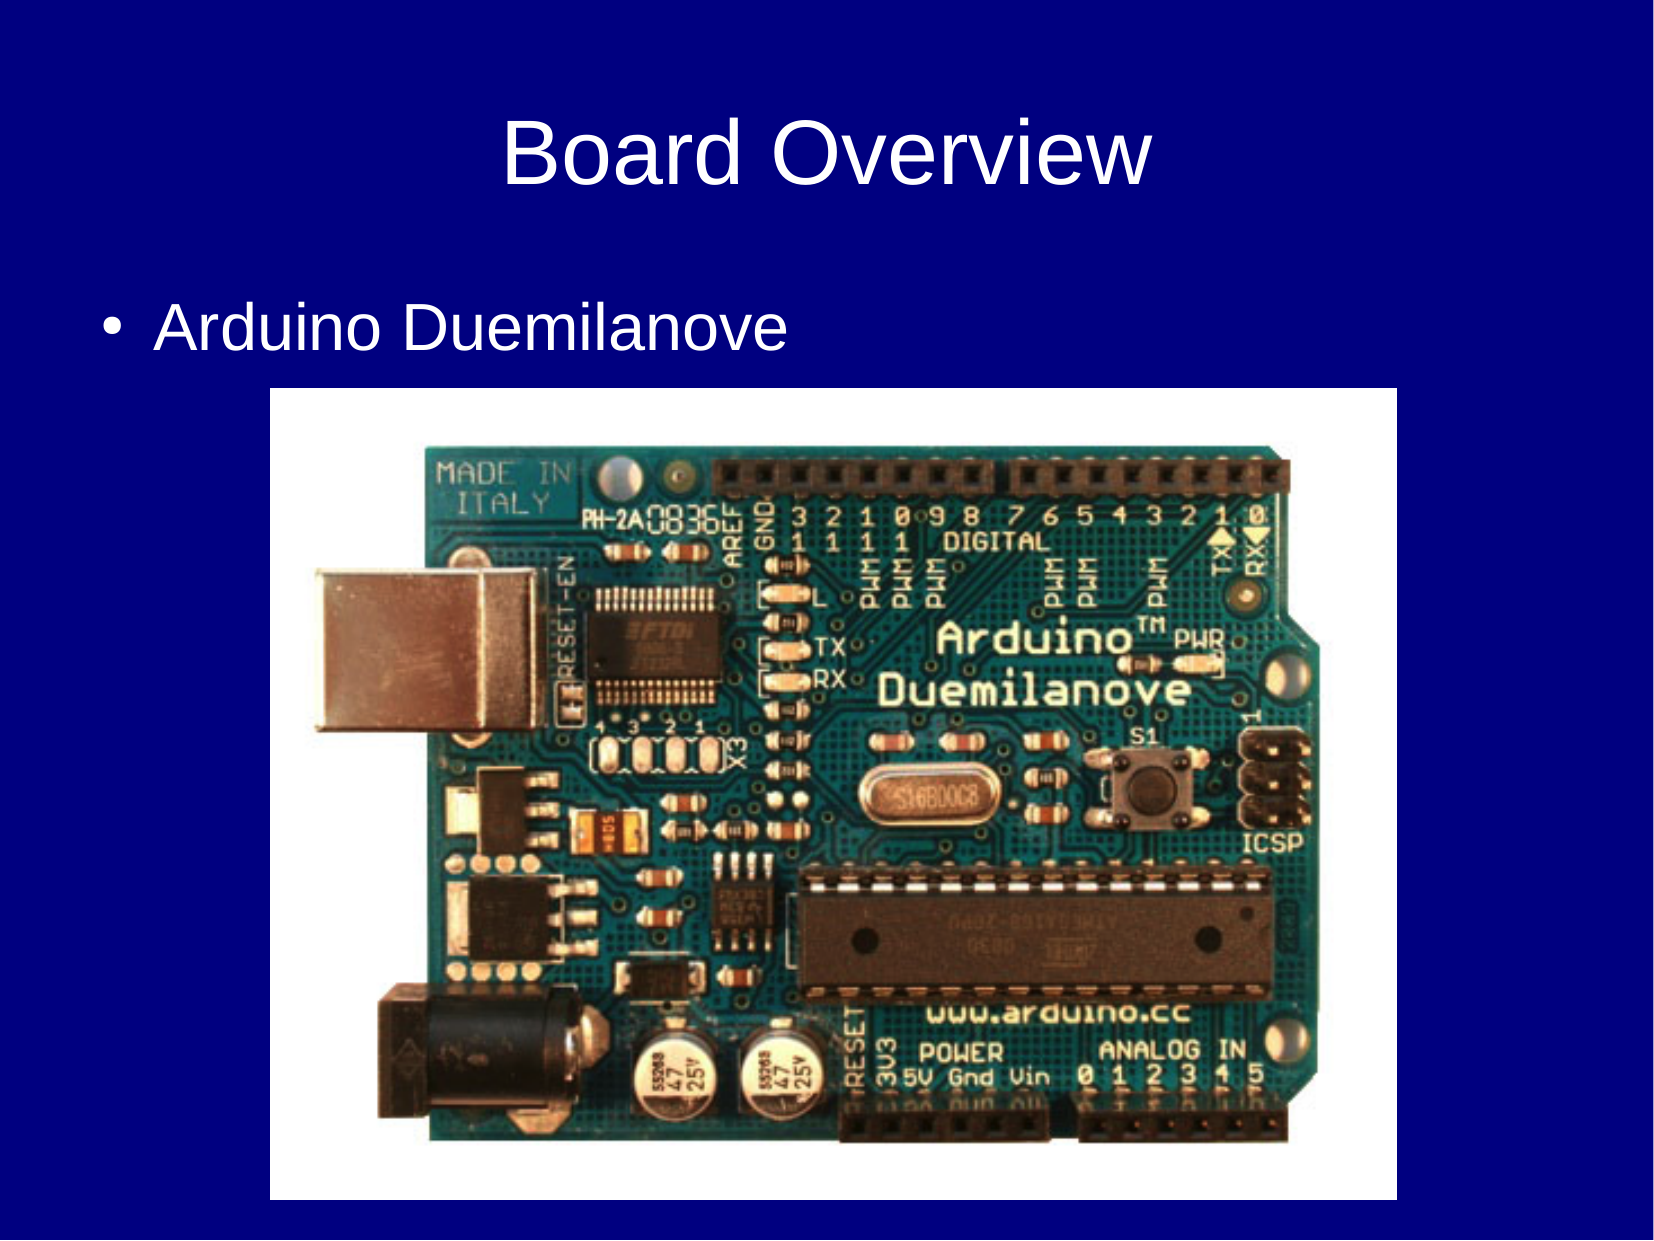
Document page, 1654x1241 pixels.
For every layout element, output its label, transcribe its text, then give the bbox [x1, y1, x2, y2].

list Arduino Duemilanove [82, 290, 1571, 1109]
title Board Overview [82, 49, 1571, 257]
picture [270, 388, 1397, 1201]
